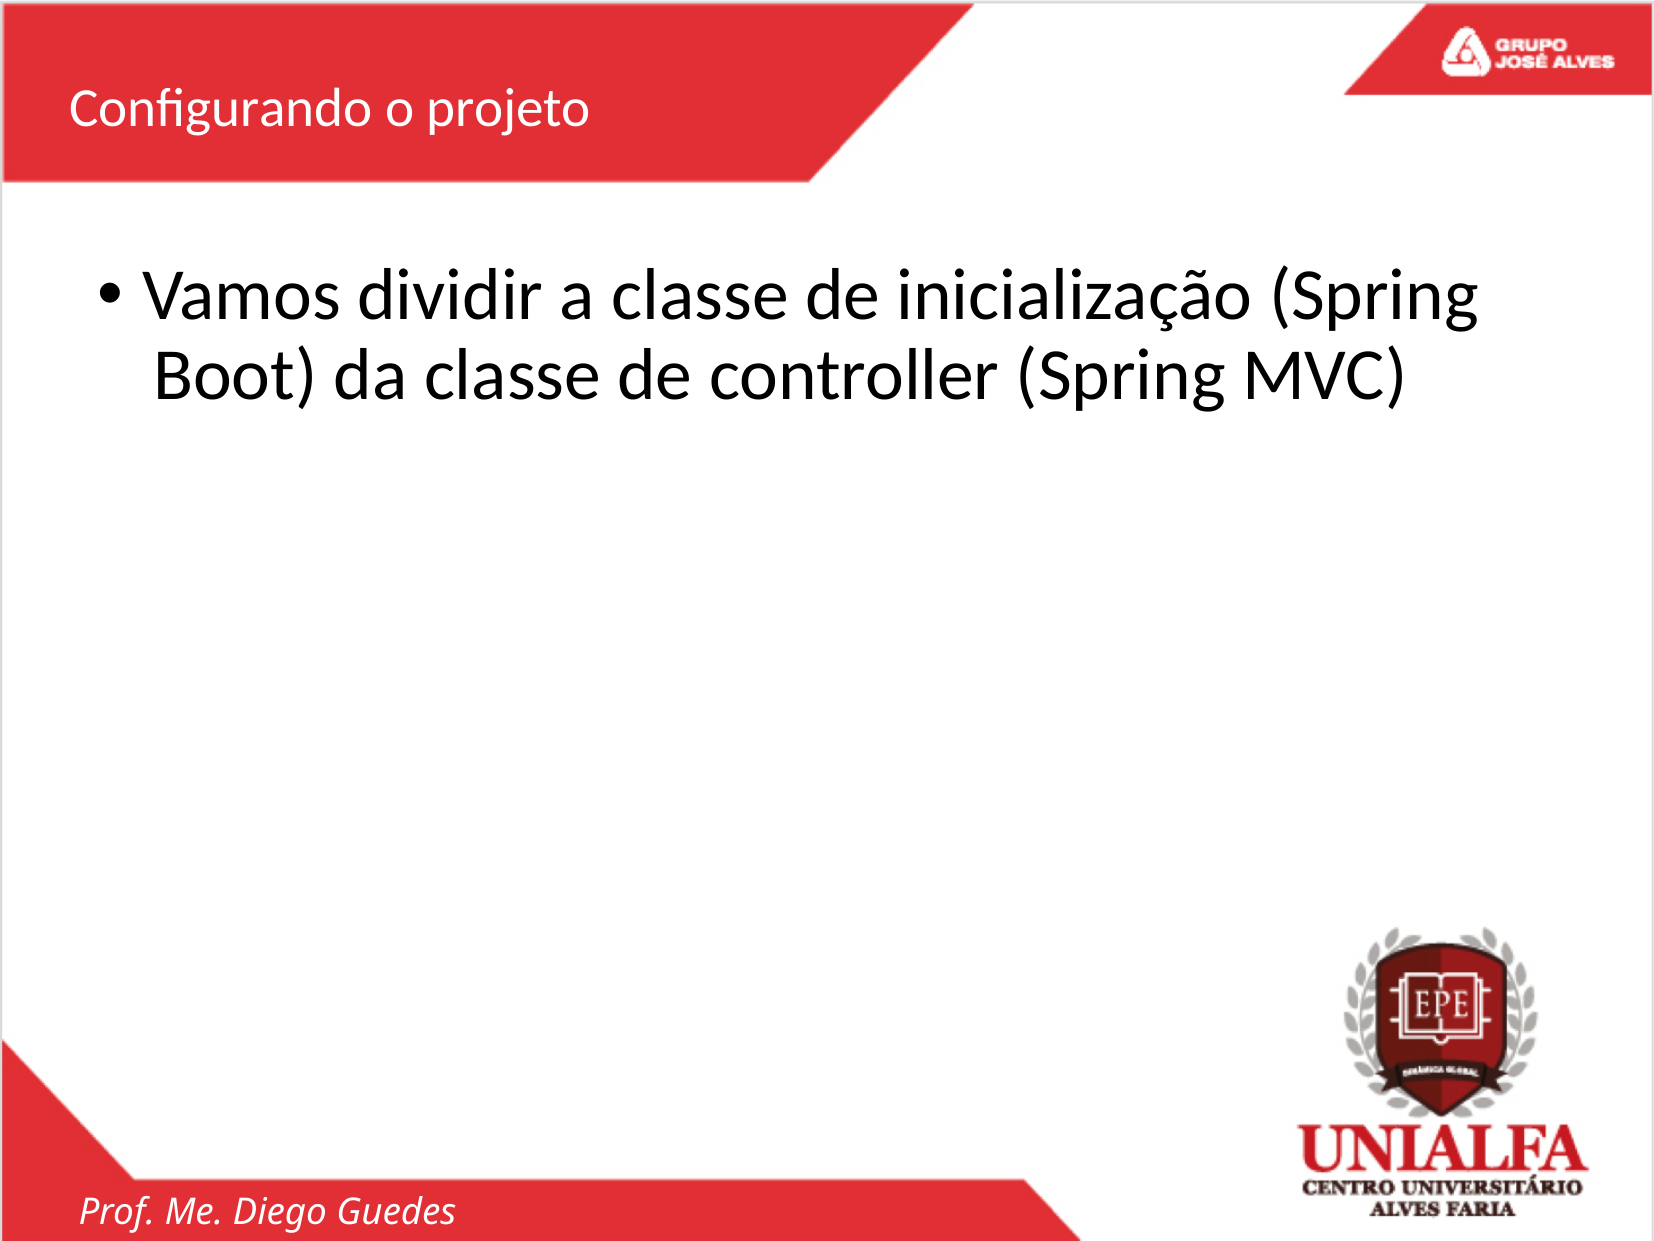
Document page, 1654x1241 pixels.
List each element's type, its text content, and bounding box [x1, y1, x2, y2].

text_box [936, 63, 1405, 147]
text_box Prof. Me. Diego Guedes [62, 1179, 784, 1241]
text_box Vamos dividir a classe de inicialização (Spring Boot) da classe de controller (Spring MVC) [82, 248, 1571, 1029]
text_box Configurando o projeto [52, 62, 1084, 147]
picture [0, 0, 1654, 1241]
